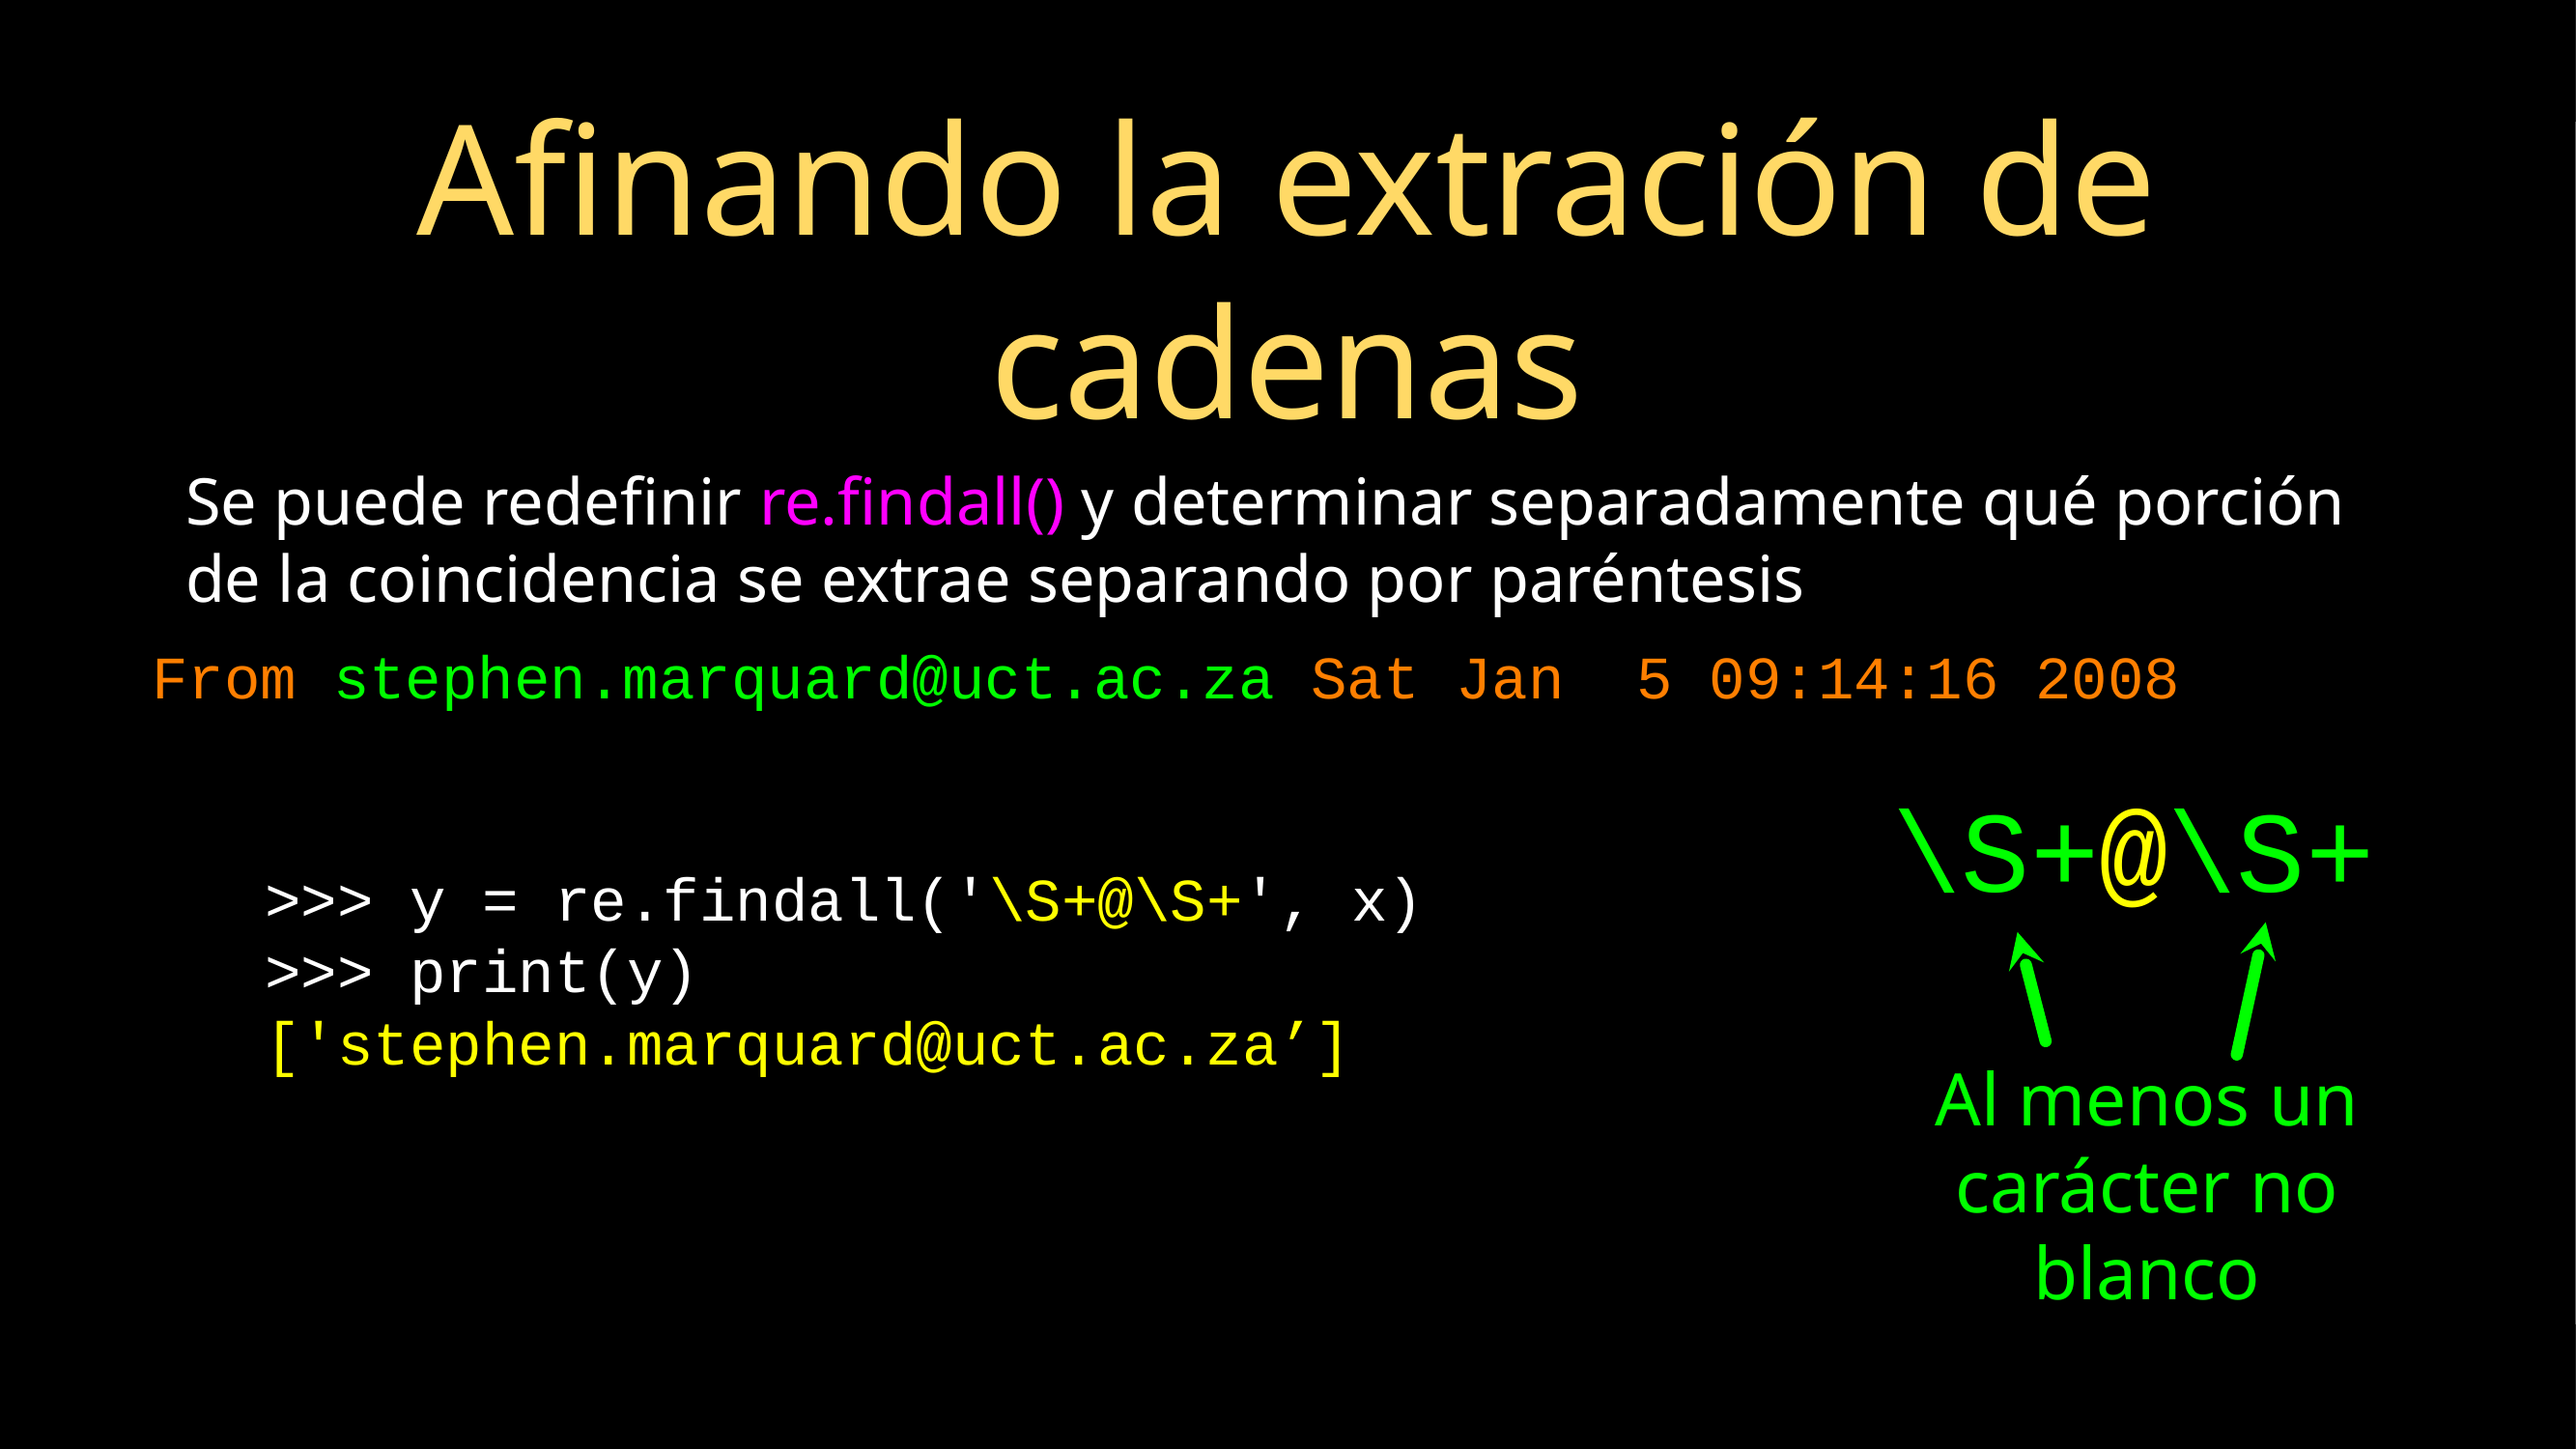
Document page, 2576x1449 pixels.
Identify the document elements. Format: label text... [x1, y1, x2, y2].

title Afinando la extración de cadenas [183, 128, 2391, 403]
list Se puede redefinir re.findall() y determinar separadamente qué porción de la coincidencia se extrae separando por paréntesis [179, 455, 2388, 621]
text_box >>> y = re.findall('\S+@\S+', x) >>> print(y) ['stephen.marquard@uct.ac.za’] [265, 814, 2025, 1123]
text_box From stephen.marquard@uct.ac.za Sat Jan 5 09:14:16 2008 [152, 621, 2436, 729]
text_box \S+@\S+ [1892, 773, 2406, 921]
text_box Al menos un carácter no blanco [1889, 1052, 2404, 1317]
